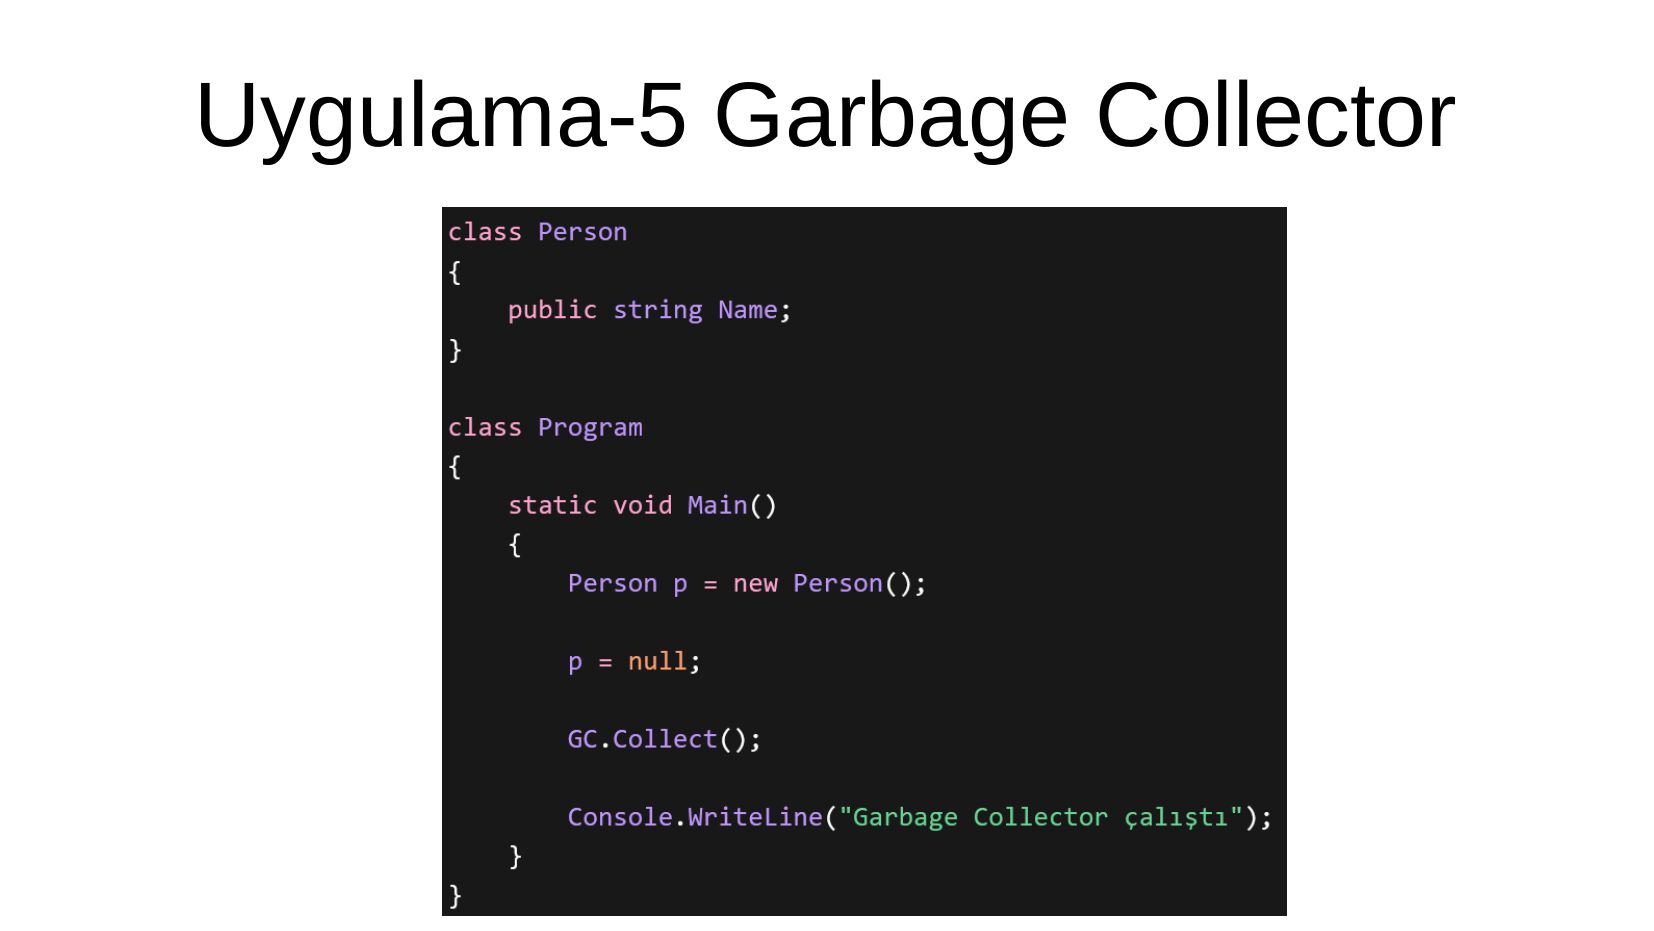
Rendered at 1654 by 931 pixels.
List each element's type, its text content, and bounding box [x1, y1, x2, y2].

title Uygulama-5 Garbage Collector [82, 37, 1571, 193]
picture [442, 207, 1287, 916]
